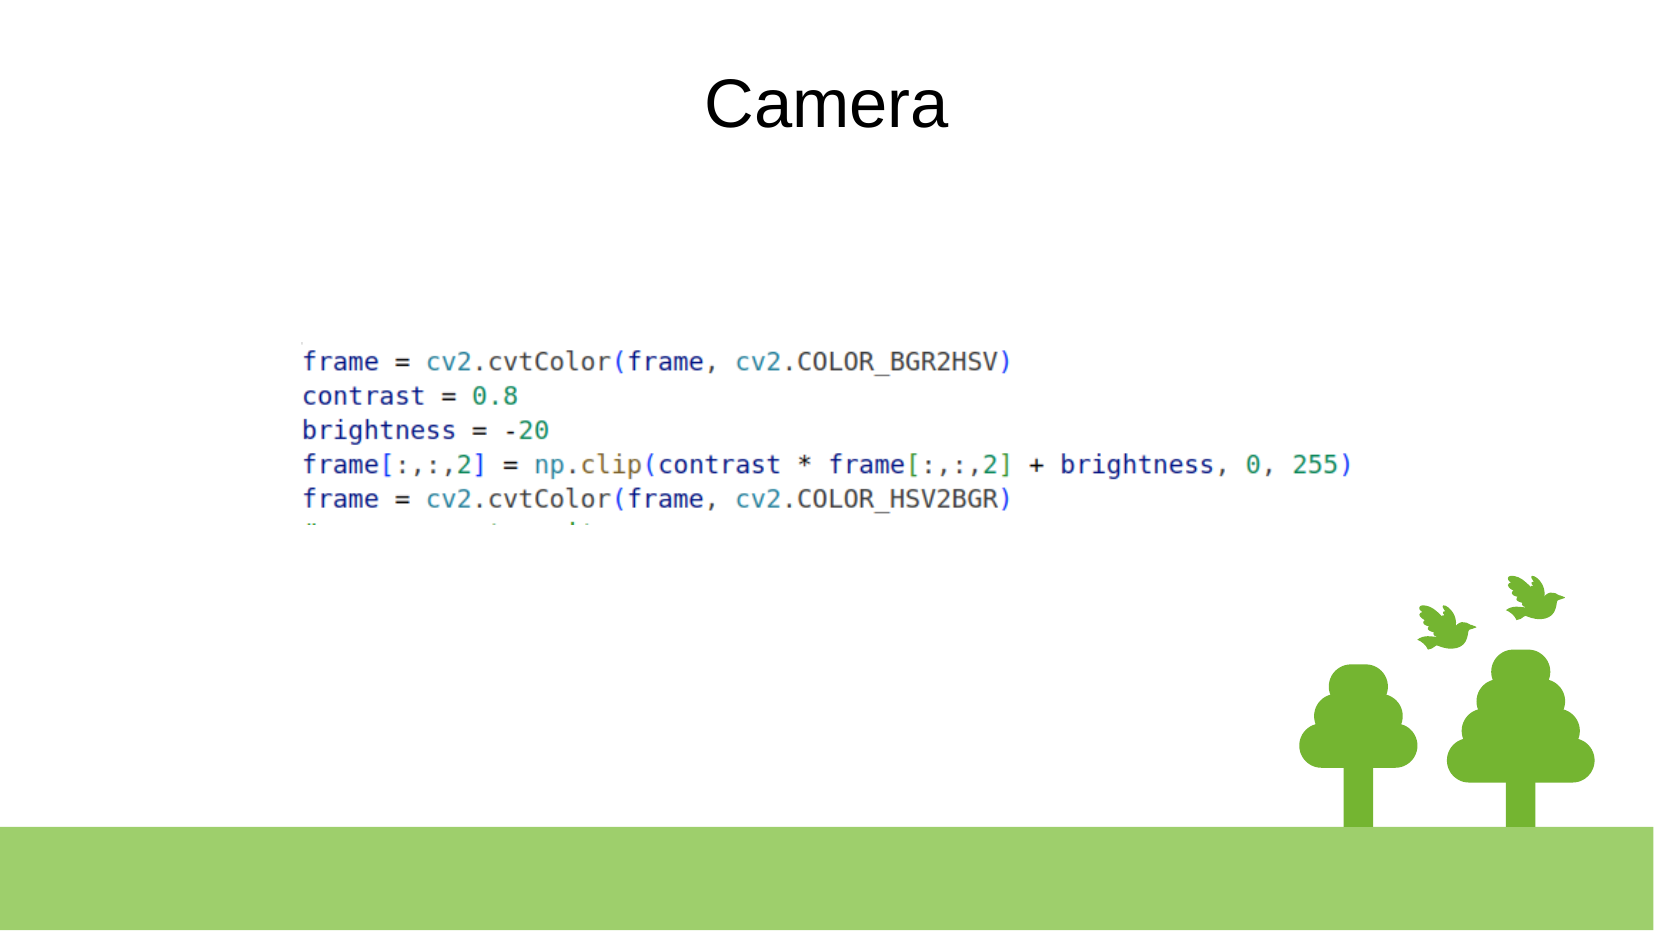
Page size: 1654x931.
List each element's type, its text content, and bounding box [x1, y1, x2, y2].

title Camera [88, 29, 1565, 178]
picture [300, 342, 1362, 526]
